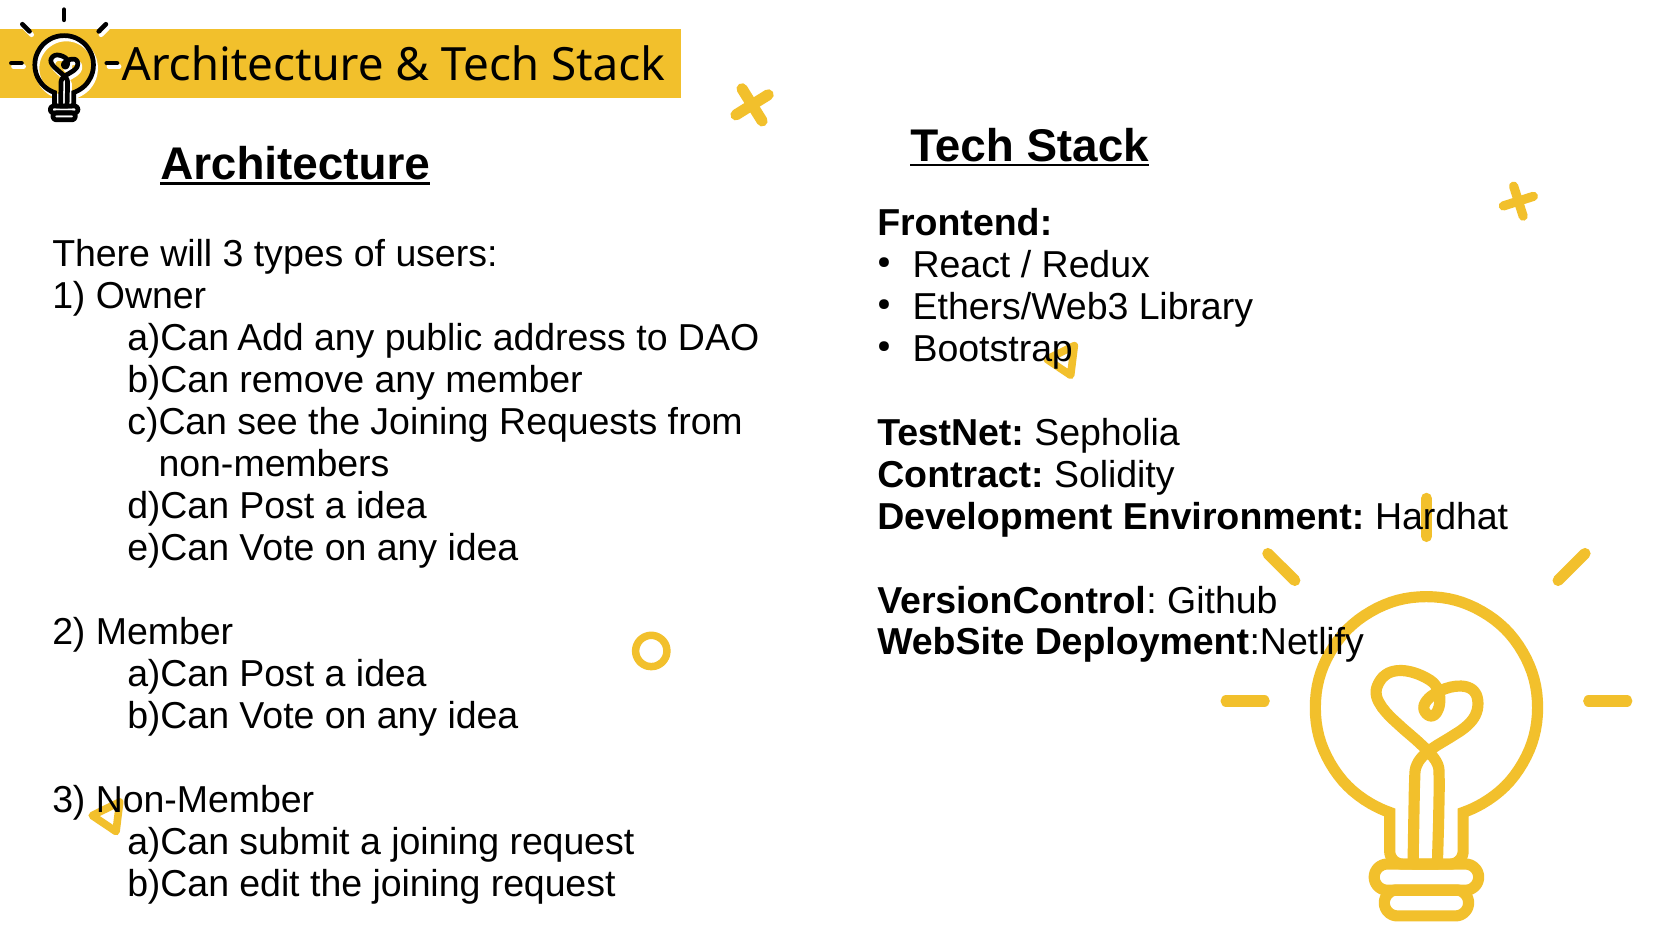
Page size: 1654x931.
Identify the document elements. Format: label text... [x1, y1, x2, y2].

text_box There will 3 types of users: 1) Owner a)Can Add any public address to DAO b)Can remove any member c)Can see the Joining Requests from non-members d)Can Post a idea e)Can Vote on any idea 2) Member a)Can Post a idea b)Can Vote on any idea 3) Non-Member a)Can submit a joining request b)Can edit the joining request [37, 225, 863, 912]
text_box Tech Stack [895, 112, 1276, 179]
text_box Architecture [145, 130, 526, 197]
text_box Frontend: React / Redux Ethers/Web3 Library Bootstrap TestNet: Sepholia Contract: Solidity Development Environment: Hardhat VersionControl: Github WebSite Deployment:Netlify [862, 193, 1654, 713]
title Architecture & Tech Stack [121, 6, 722, 120]
